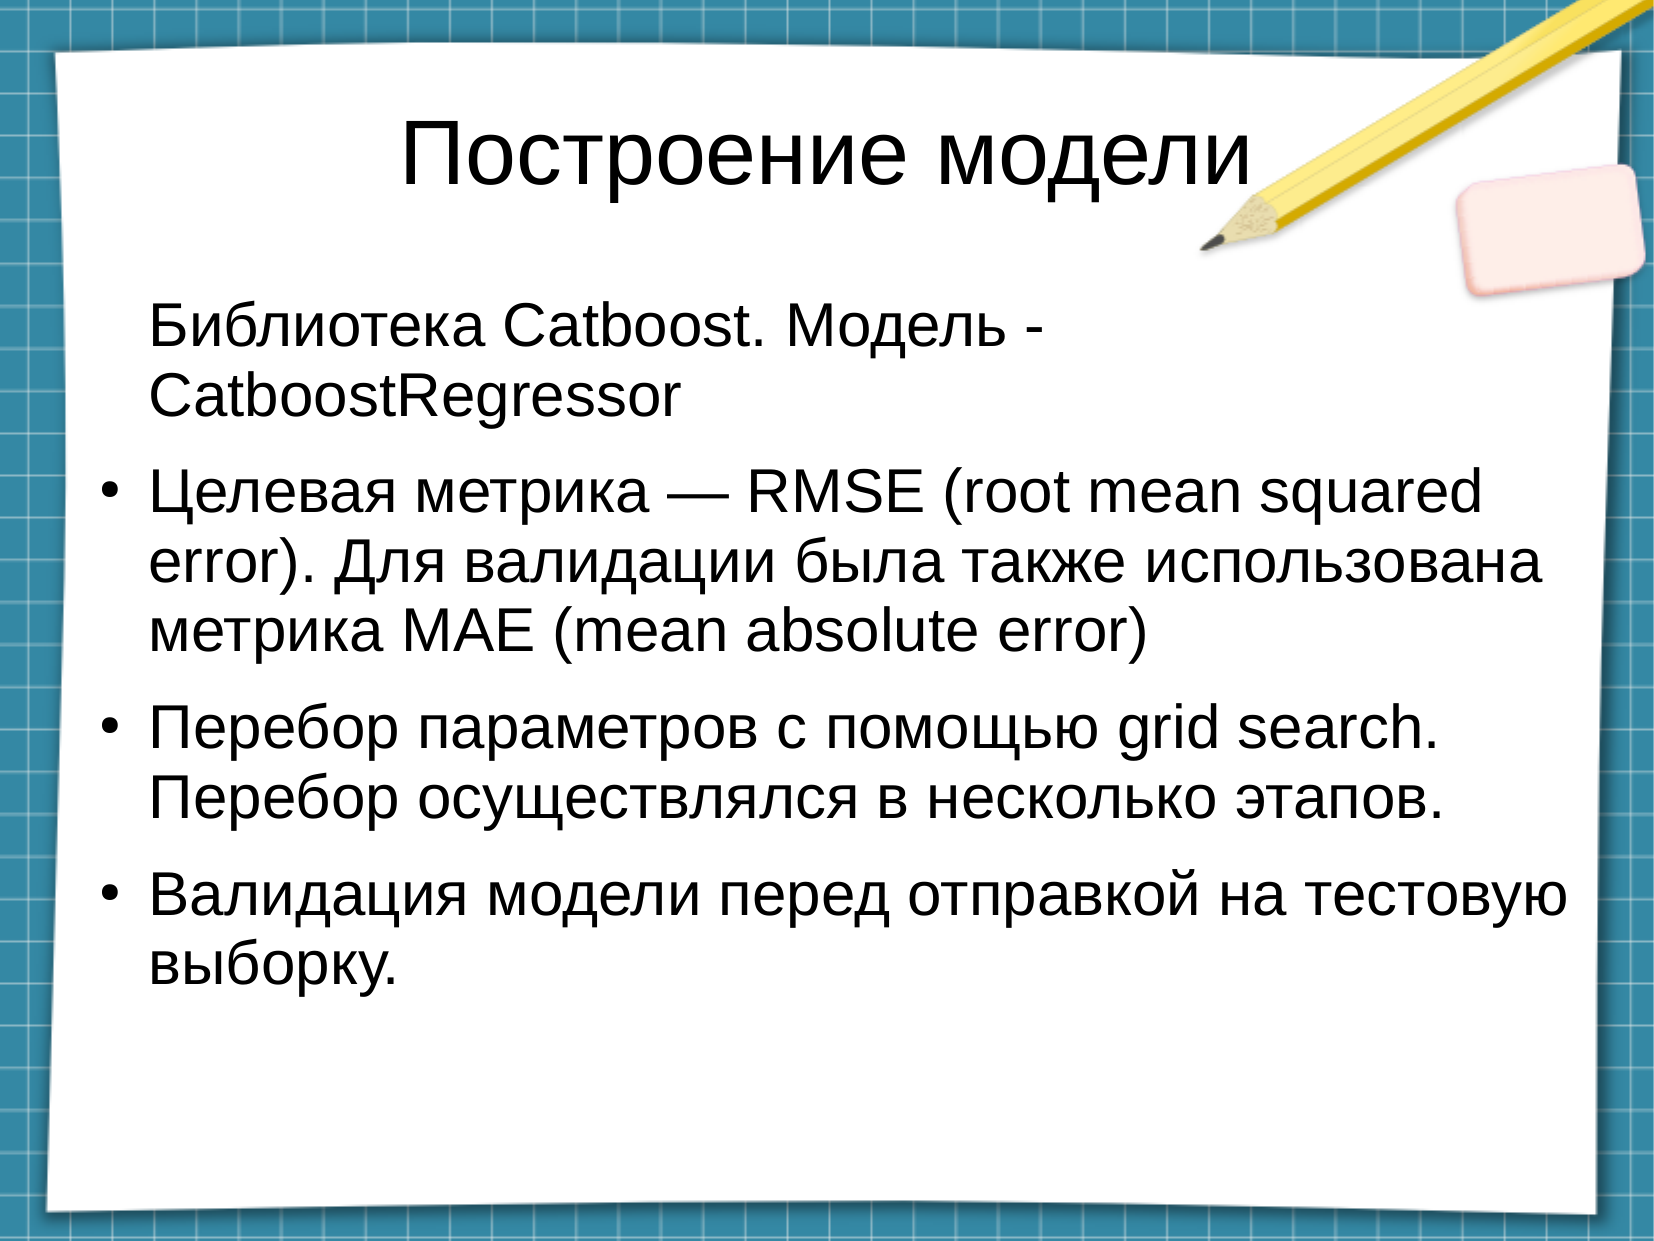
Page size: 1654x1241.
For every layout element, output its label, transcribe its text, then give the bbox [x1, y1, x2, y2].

picture [0, 0, 1654, 1241]
list Библиотека Catboost. Модель - CatboostRegressor Целевая метрика — RMSE (root mean squared error). Для валидации была также использована метрика MAE (mean absolute error) Перебор параметров с помощью grid search. Перебор осуществлялся в несколько этапов. Валидация модели перед отправкой на тестовую выборку. [82, 290, 1571, 1010]
title Построение модели [82, 49, 1571, 257]
